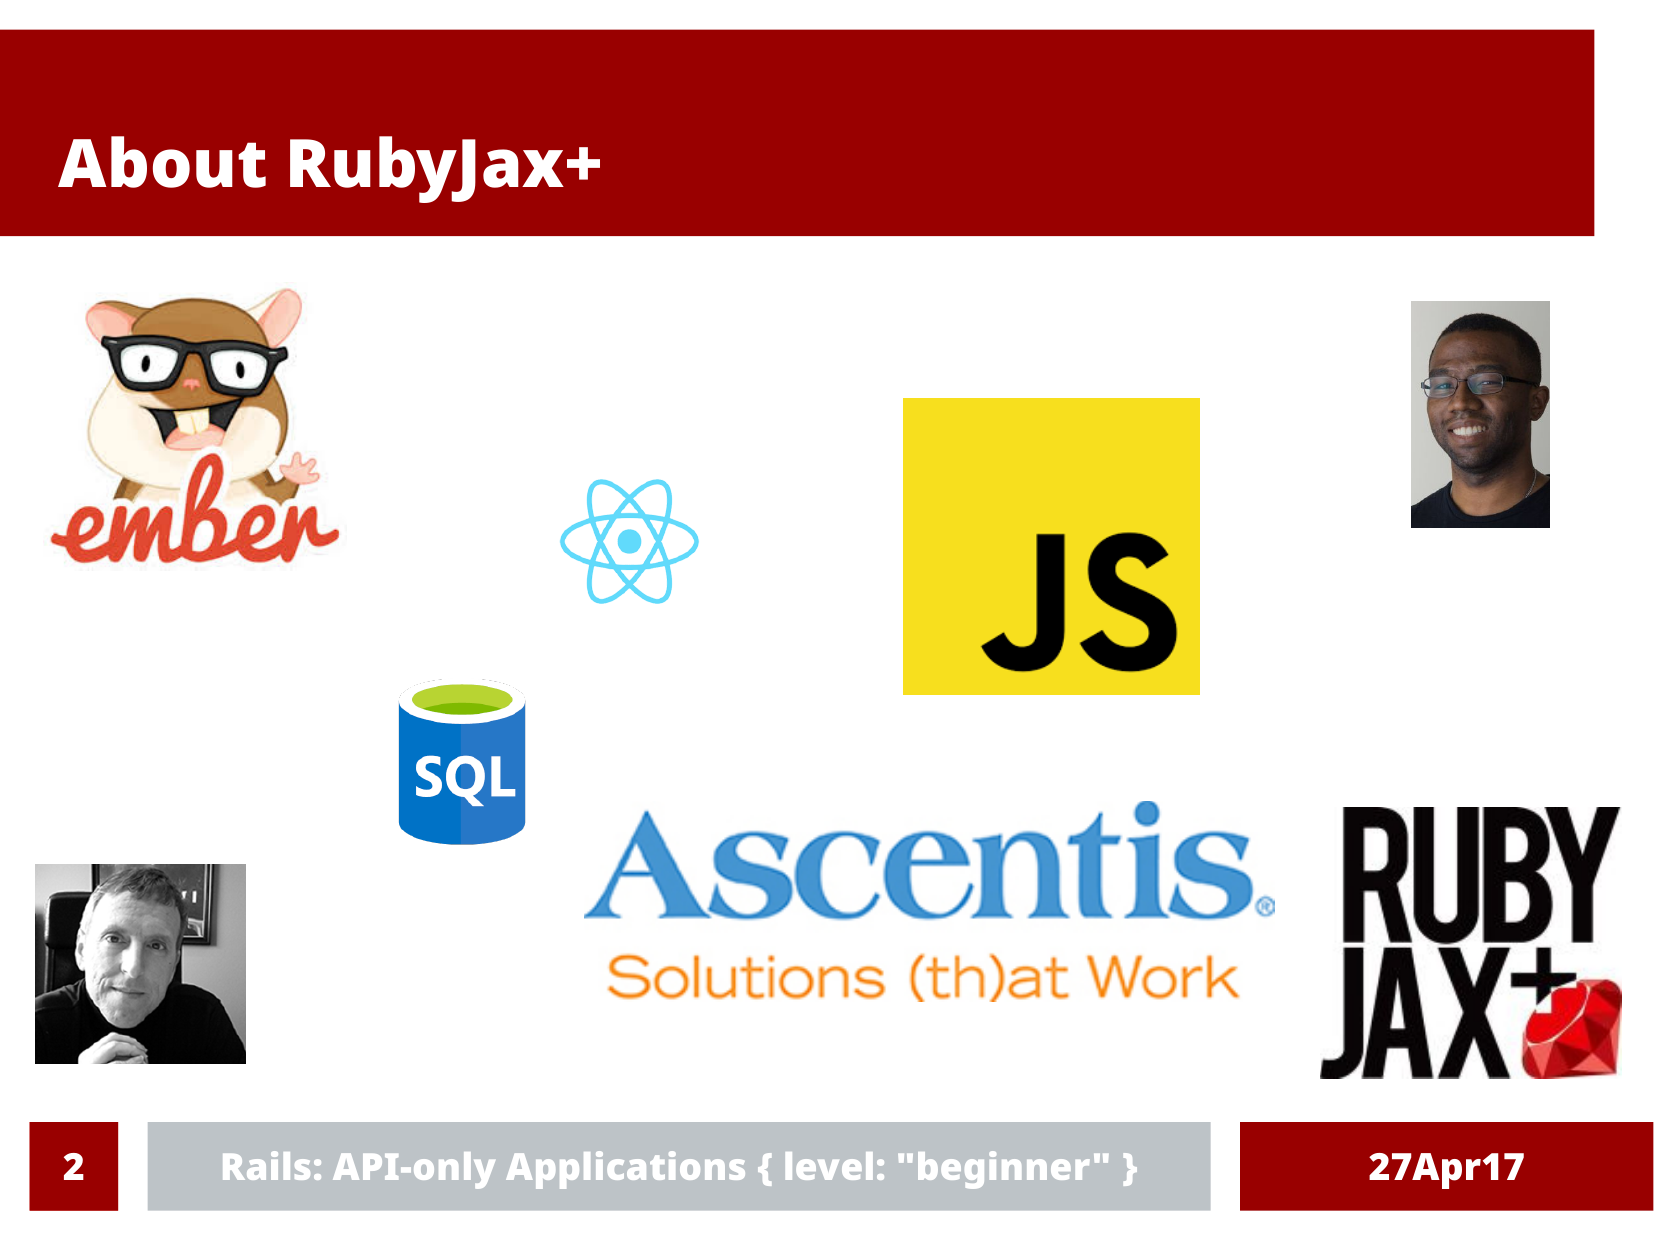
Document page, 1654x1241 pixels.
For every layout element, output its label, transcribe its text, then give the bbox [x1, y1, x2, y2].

picture [302, 678, 1275, 1002]
picture [43, 282, 347, 571]
picture [903, 398, 1200, 695]
picture [483, 428, 776, 660]
picture [1320, 807, 1622, 1079]
picture [1411, 301, 1550, 528]
picture [35, 864, 246, 1064]
title About RubyJax+ [59, 59, 1595, 207]
